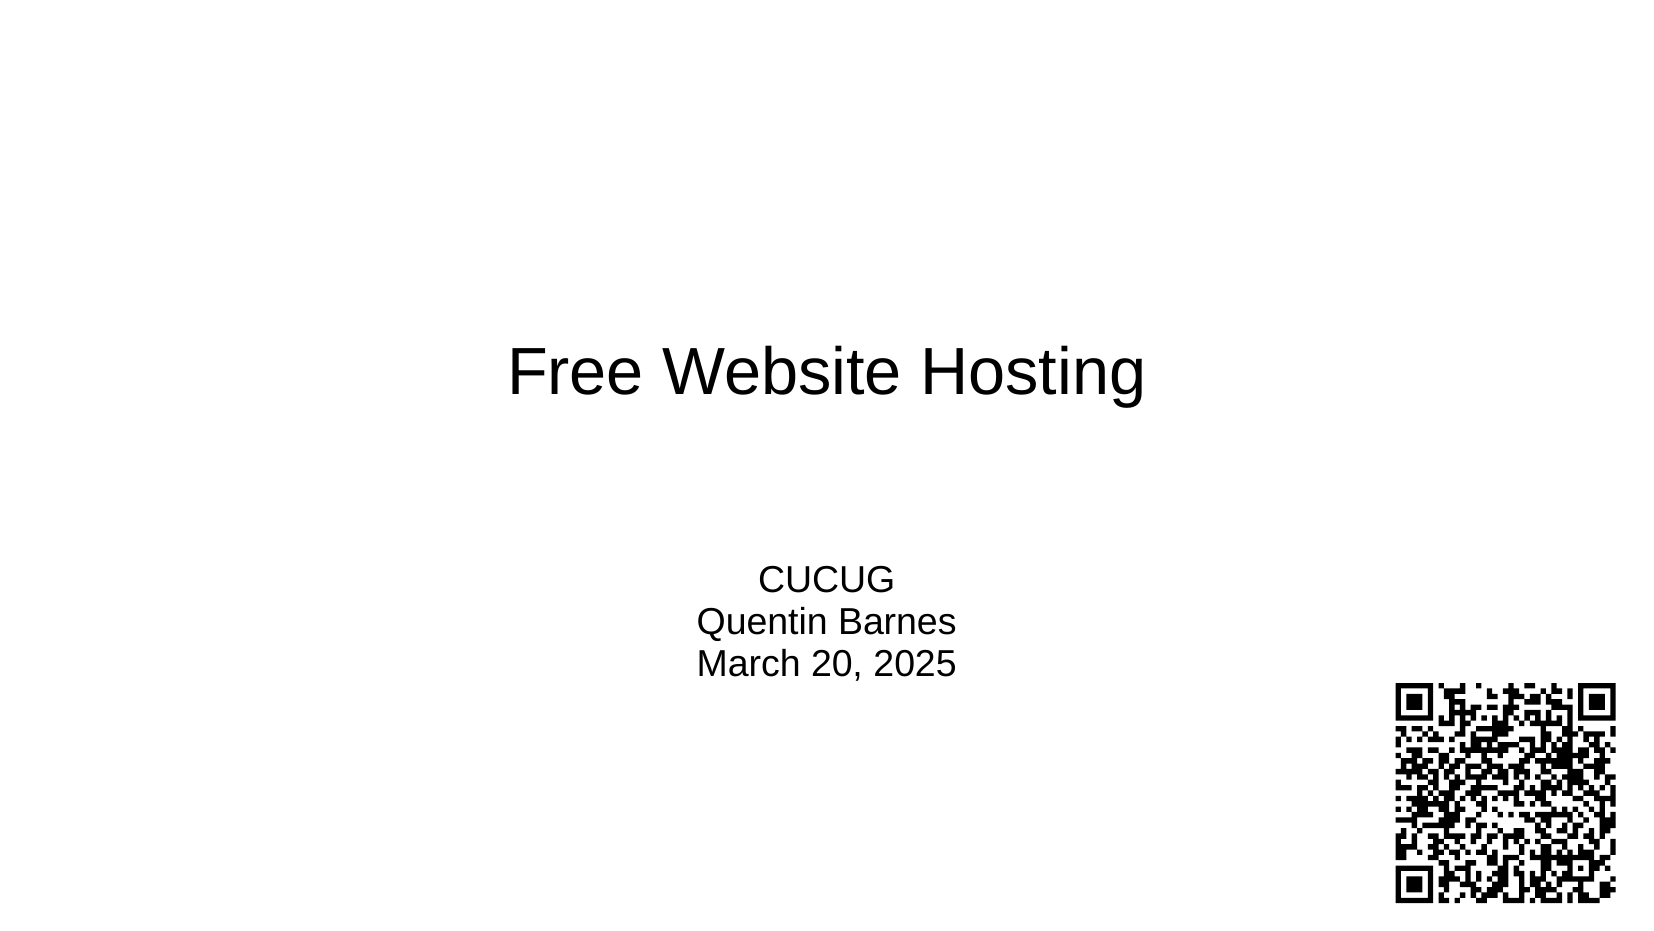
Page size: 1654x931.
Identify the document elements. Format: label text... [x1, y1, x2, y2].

subtitle Free Website Hosting CUCUG Quentin Barnes March 20, 2025 [82, 37, 1571, 757]
picture [1387, 675, 1624, 912]
